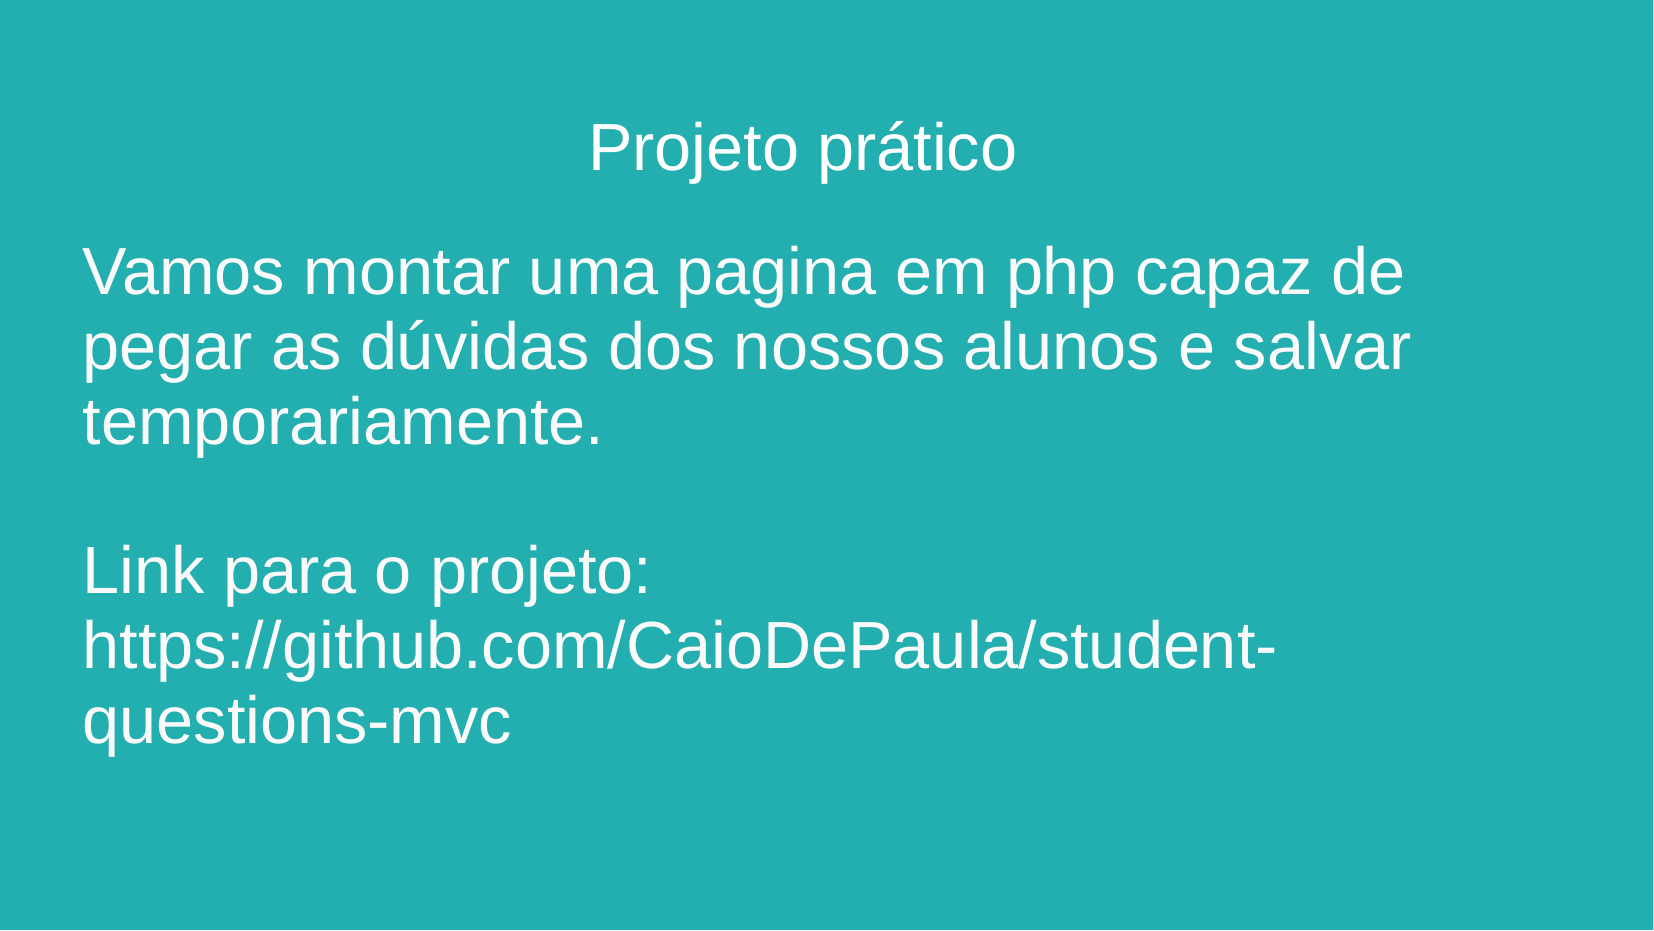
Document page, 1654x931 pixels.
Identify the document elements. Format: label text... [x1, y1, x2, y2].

subtitle Vamos montar uma pagina em php capaz de pegar as dúvidas dos nossos alunos e salvar temporariamente. Link para o projeto: https://github.com/CaioDePaula/student-questions-mvc [82, 234, 1571, 758]
title Projeto prático [59, 69, 1548, 225]
